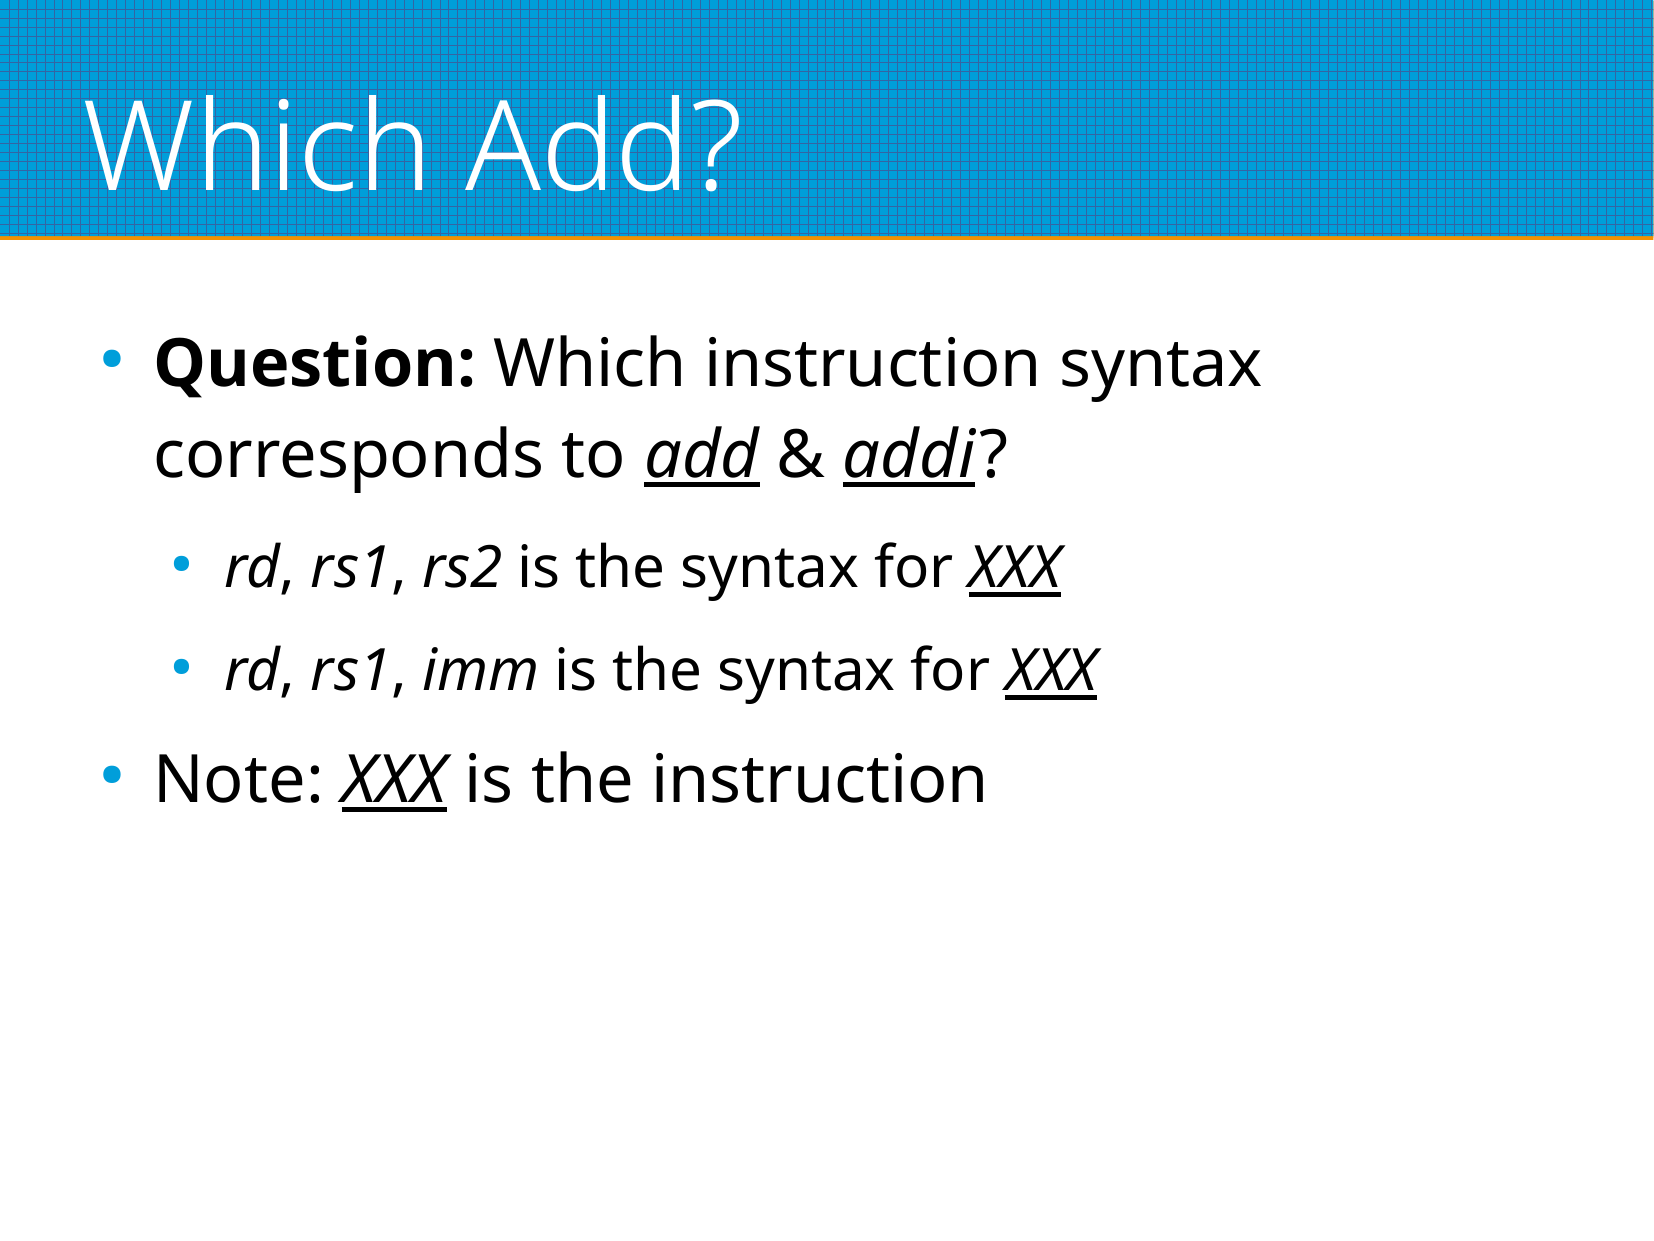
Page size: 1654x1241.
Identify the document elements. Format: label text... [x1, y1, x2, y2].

title Which Add? [82, 19, 1571, 227]
list Question: Which instruction syntax corresponds to add & addi? rd, rs1, rs2 is the syntax for XXX rd, rs1, imm is the syntax for XXX Note: XXX is the instruction [82, 314, 1563, 1081]
